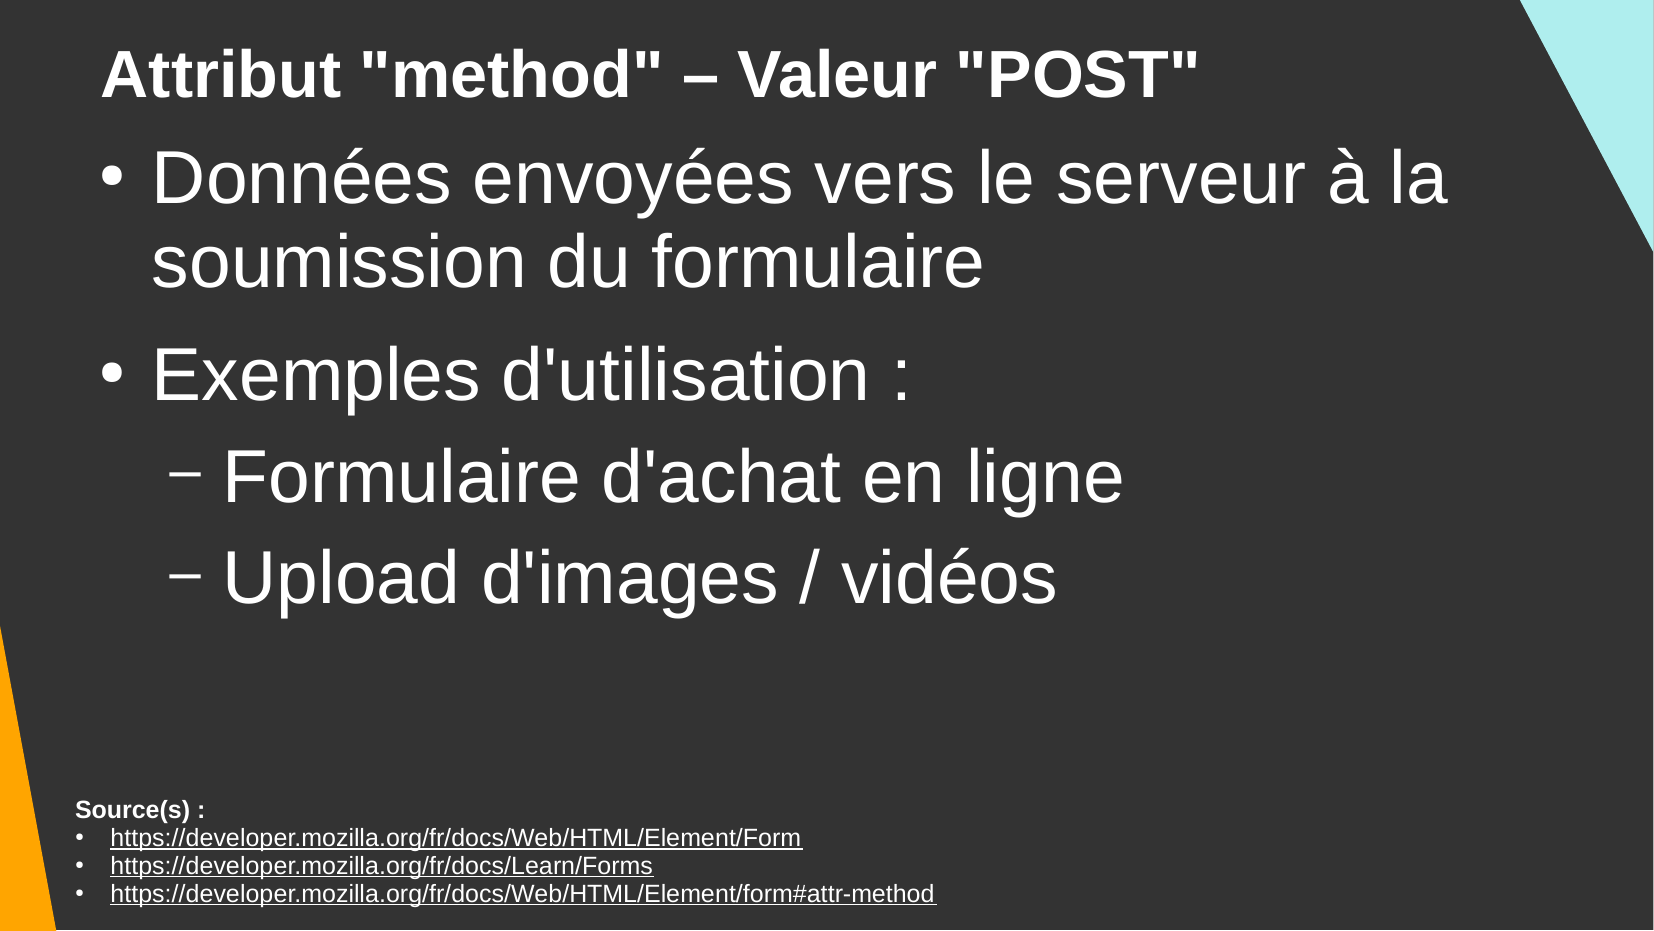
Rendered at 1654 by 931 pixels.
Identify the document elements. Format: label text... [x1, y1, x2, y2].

text_box [1519, 0, 1654, 254]
text_box Source(s) : https://developer.mozilla.org/fr/docs/Web/HTML/Element/Form https://developer.mozilla.org/fr/docs/Learn/Forms https://developer.mozilla.org/fr/docs/Web/HTML/Element/form#attr-method [60, 788, 1546, 916]
list Données envoyées vers le serveur à la soumission du formulaire Exemples d'utilisation : Formulaire d'achat en ligne Upload d'images / vidéos [80, 135, 1605, 709]
text_box [0, 625, 57, 931]
title Attribut "method" – Valeur "POST" [82, 37, 1571, 114]
